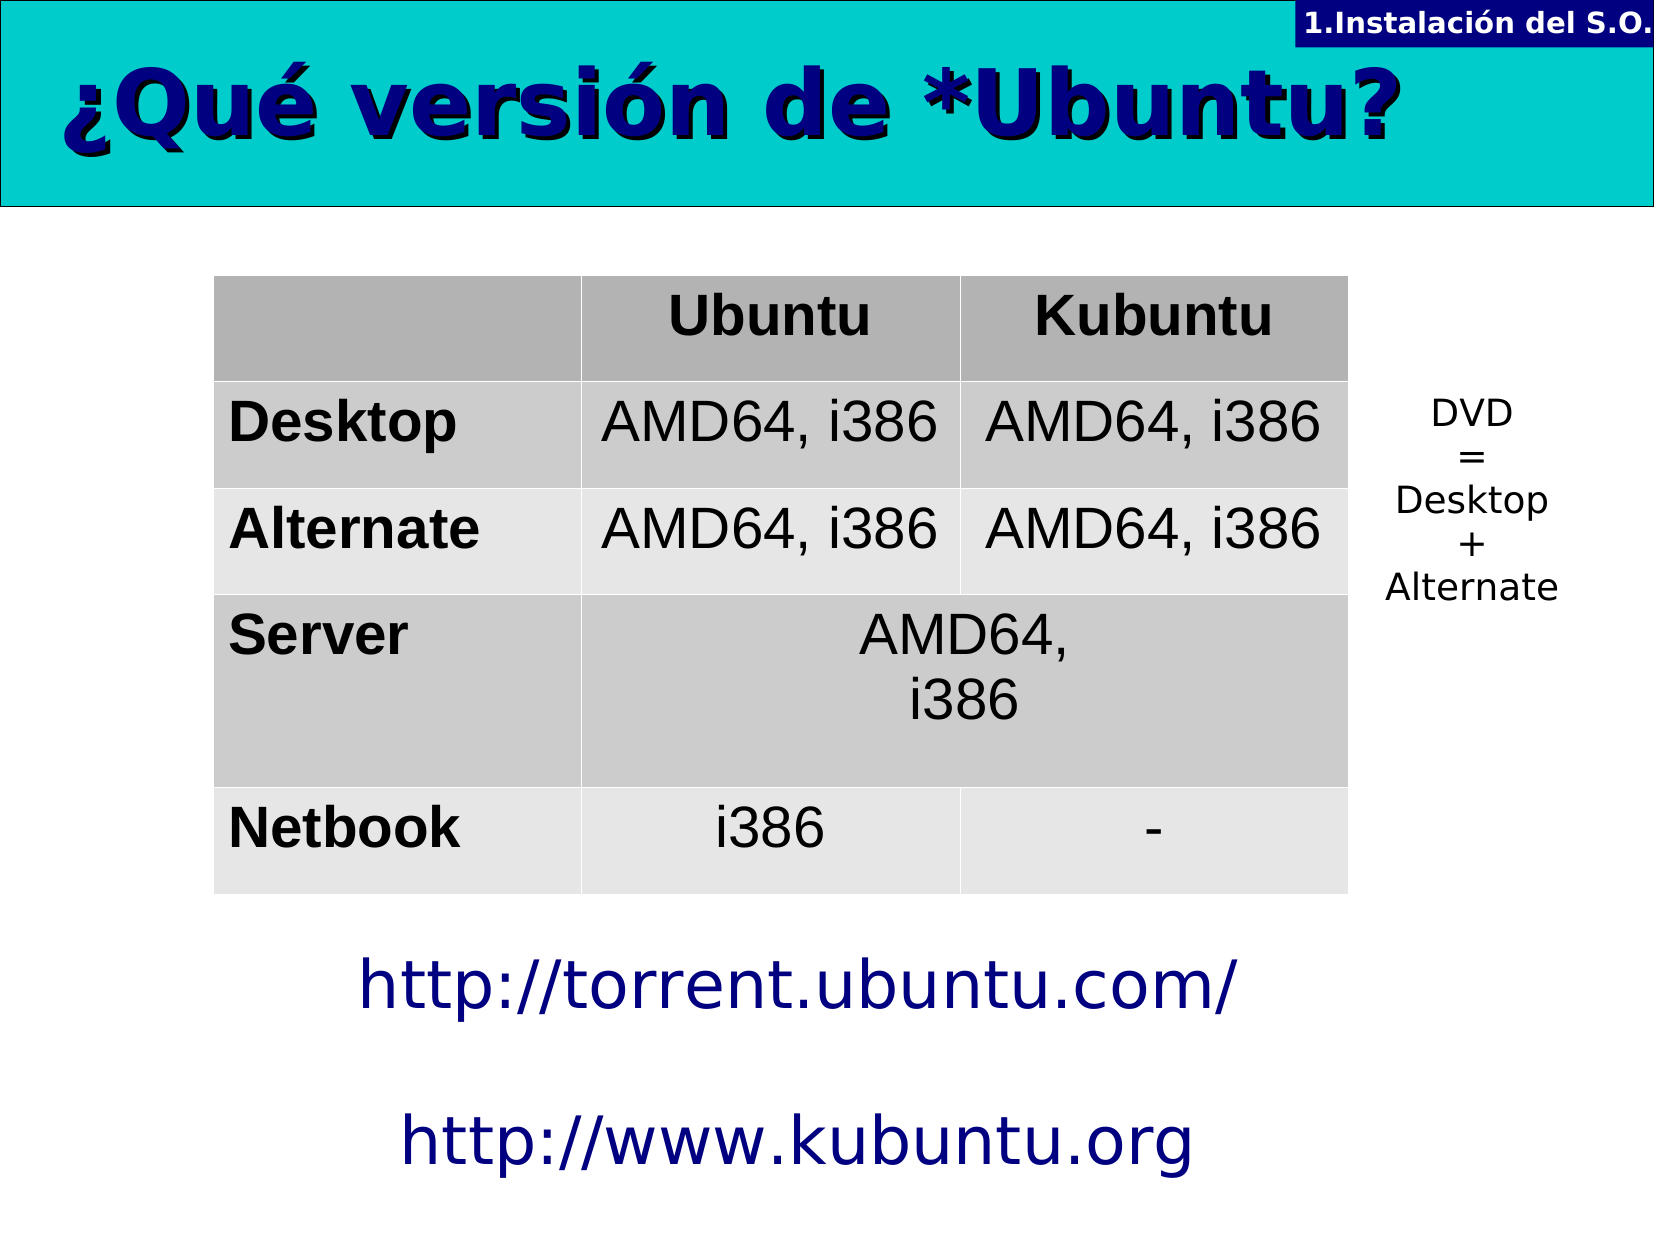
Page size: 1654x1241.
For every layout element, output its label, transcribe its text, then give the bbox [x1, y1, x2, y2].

table_cell - [961, 788, 1348, 894]
table_cell Alternate [214, 489, 581, 594]
table_cell AMD64, i386 [582, 595, 1348, 787]
table_header Ubuntu [582, 276, 960, 381]
table_cell Desktop [214, 382, 581, 488]
title ¿Qué versión de *Ubuntu? [59, 14, 1654, 192]
text_box http://torrent.ubuntu.com/ http://www.kubuntu.org [291, 939, 1306, 1188]
table_cell AMD64, i386 [961, 489, 1348, 594]
table_cell AMD64, i386 [961, 382, 1348, 488]
table_cell AMD64, i386 [582, 382, 960, 488]
table_cell i386 [582, 788, 960, 894]
table_cell Server [214, 595, 581, 787]
table_header [214, 276, 581, 381]
text_box 1.Instalación del S.O. [1295, 0, 1654, 48]
table_cell AMD64, i386 [582, 489, 960, 594]
table_header Kubuntu [961, 276, 1348, 381]
table_cell Netbook [214, 788, 581, 894]
text_box DVD = Desktop + Alternate [1370, 383, 1575, 617]
